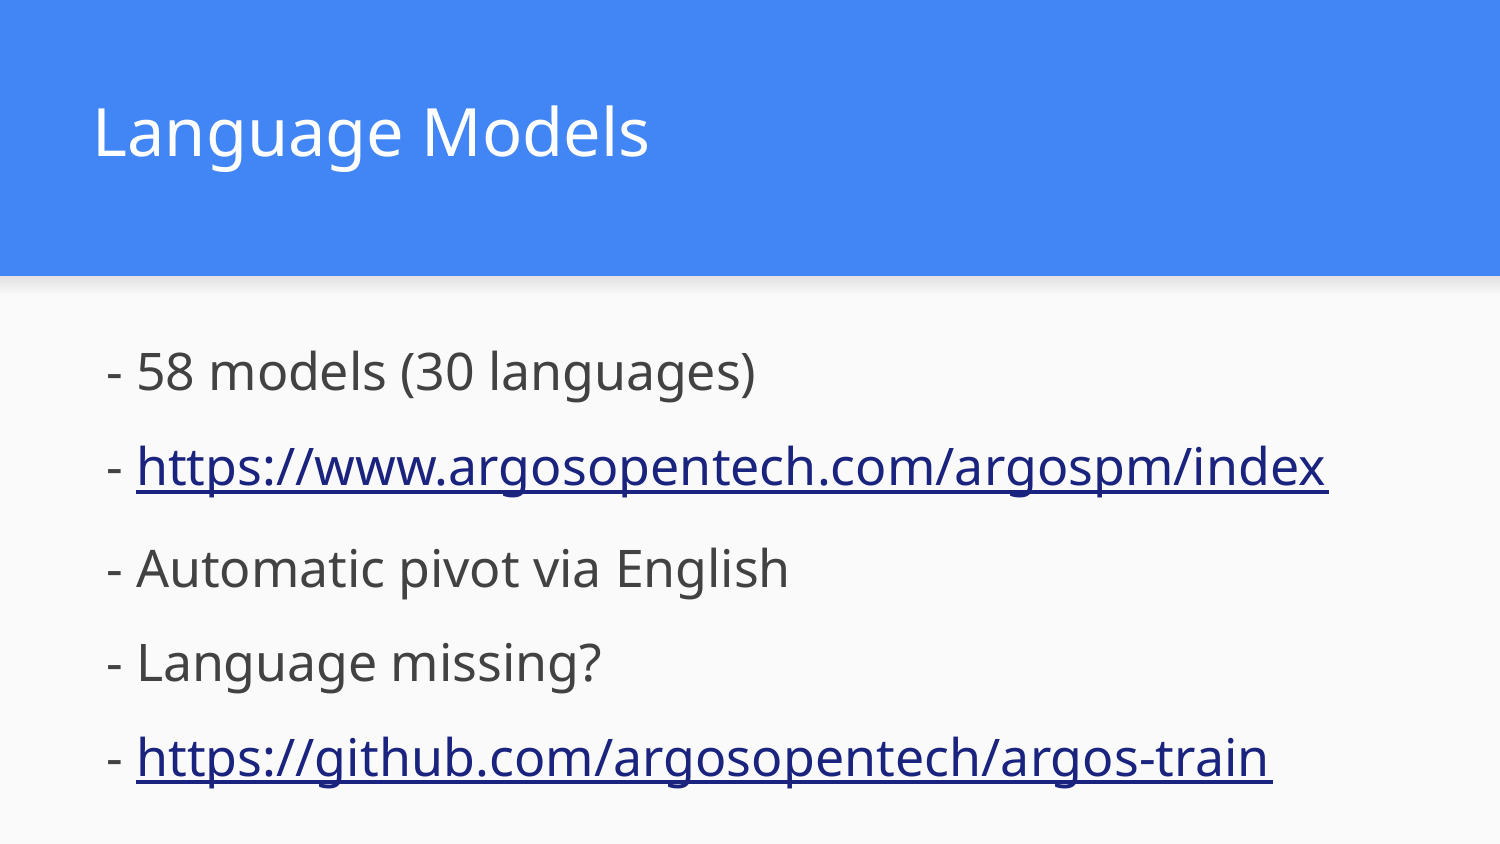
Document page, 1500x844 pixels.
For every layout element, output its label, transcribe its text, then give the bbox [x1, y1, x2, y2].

list - 58 models (30 languages) - https://www.argosopentech.com/argospm/index - Automatic pivot via English - Language missing? - https://github.com/argosopentech/argos-train [77, 314, 1427, 820]
title Language Models [77, 58, 1427, 185]
